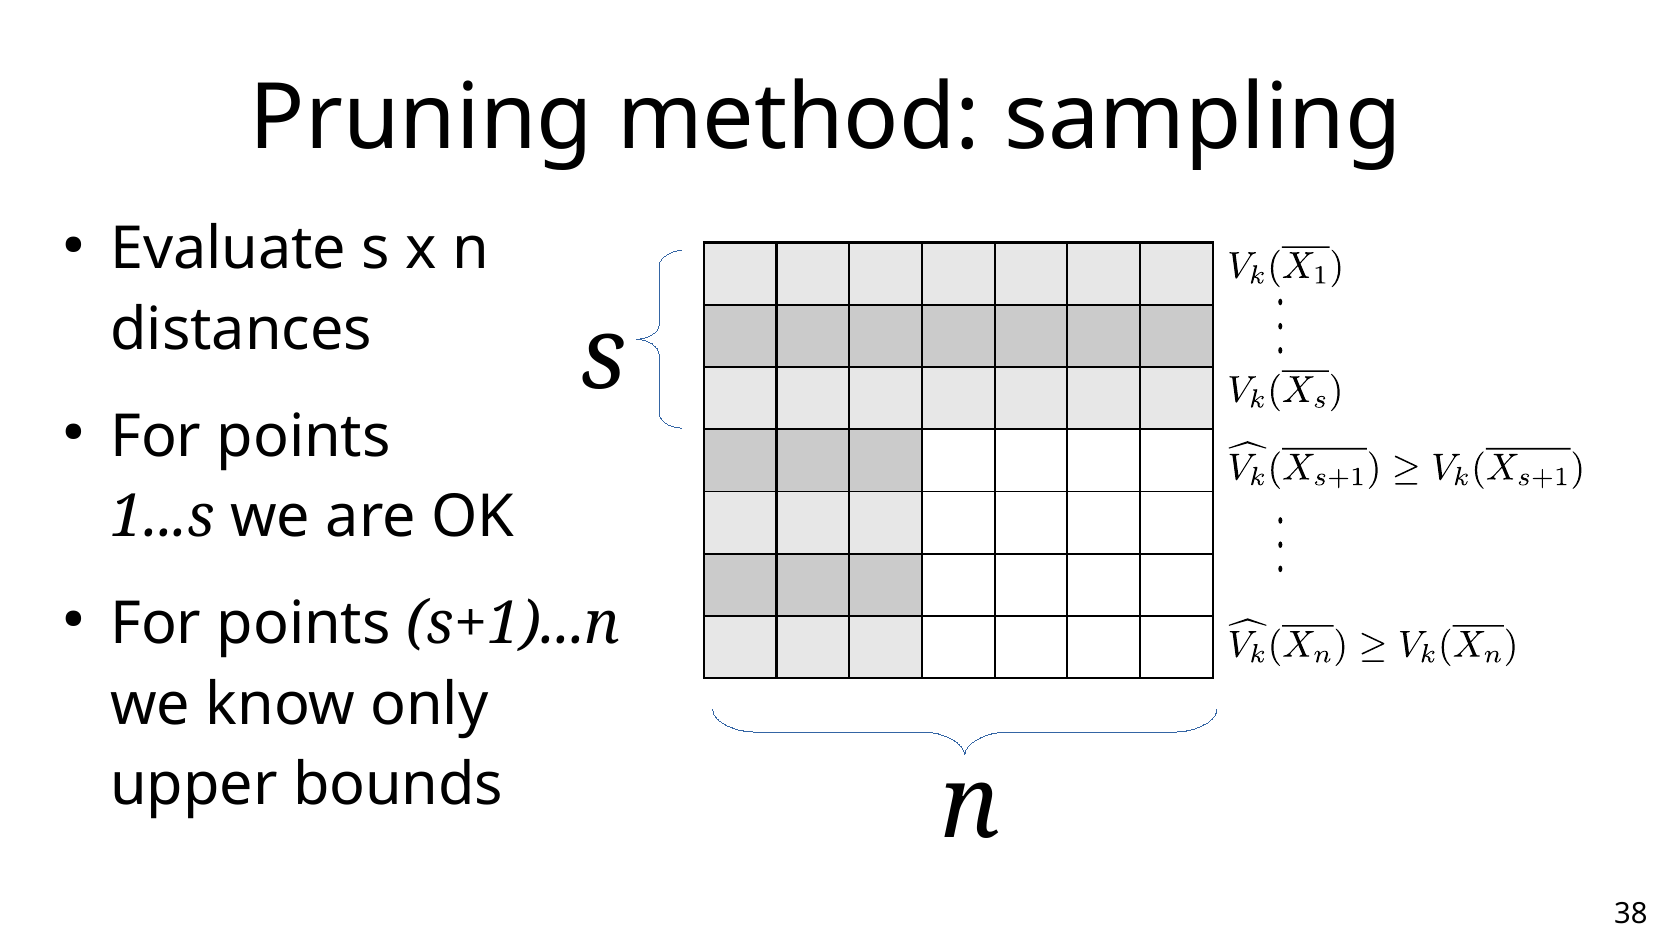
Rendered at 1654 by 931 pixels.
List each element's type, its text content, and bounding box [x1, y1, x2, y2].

text_box n [925, 723, 1057, 839]
title Pruning method: sampling [82, 1, 1571, 226]
text_box [1227, 618, 1519, 667]
text_box s [566, 274, 695, 389]
list Evaluate s x n distances For points 1...s we are OK For points (s+1)...n we know only upper bounds [47, 205, 628, 906]
text_box [1227, 370, 1344, 412]
text_box [1275, 517, 1286, 573]
text_box [1227, 246, 1345, 288]
text_box [1227, 441, 1586, 489]
text_box [1275, 298, 1286, 354]
picture [695, 236, 1217, 684]
